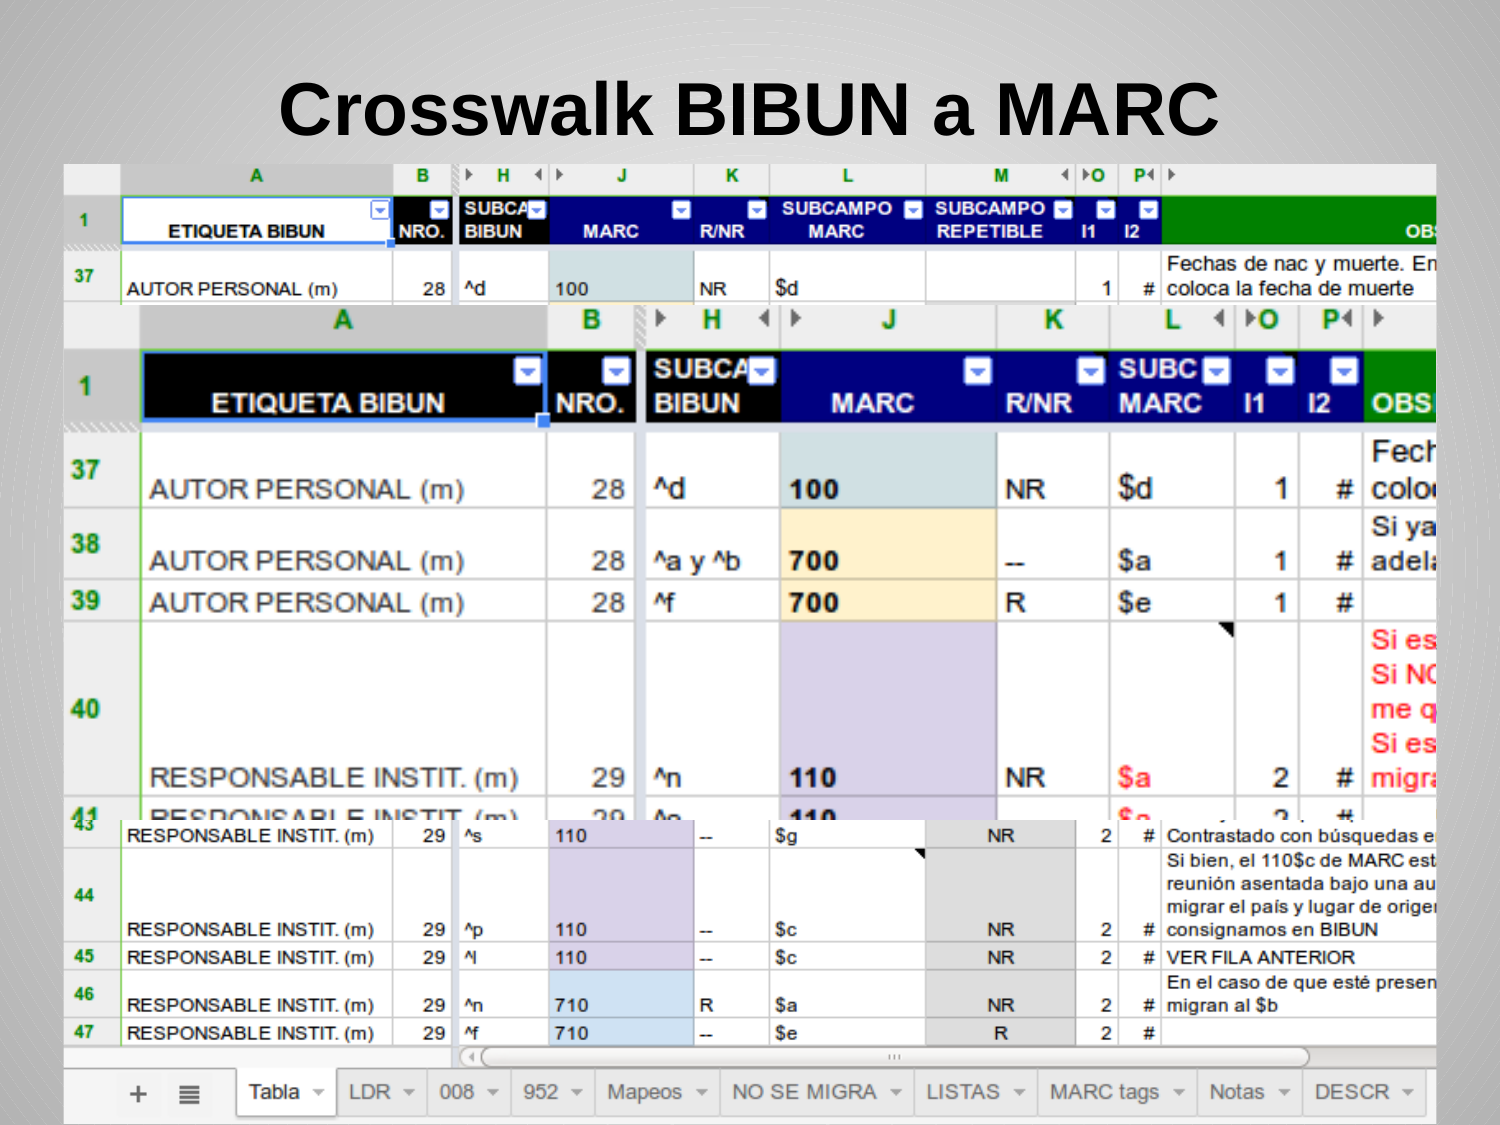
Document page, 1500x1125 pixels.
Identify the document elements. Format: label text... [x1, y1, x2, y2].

text_box [63, 164, 1437, 1124]
title Crosswalk BIBUN a MARC [75, 45, 1425, 164]
picture [64, 305, 1436, 820]
